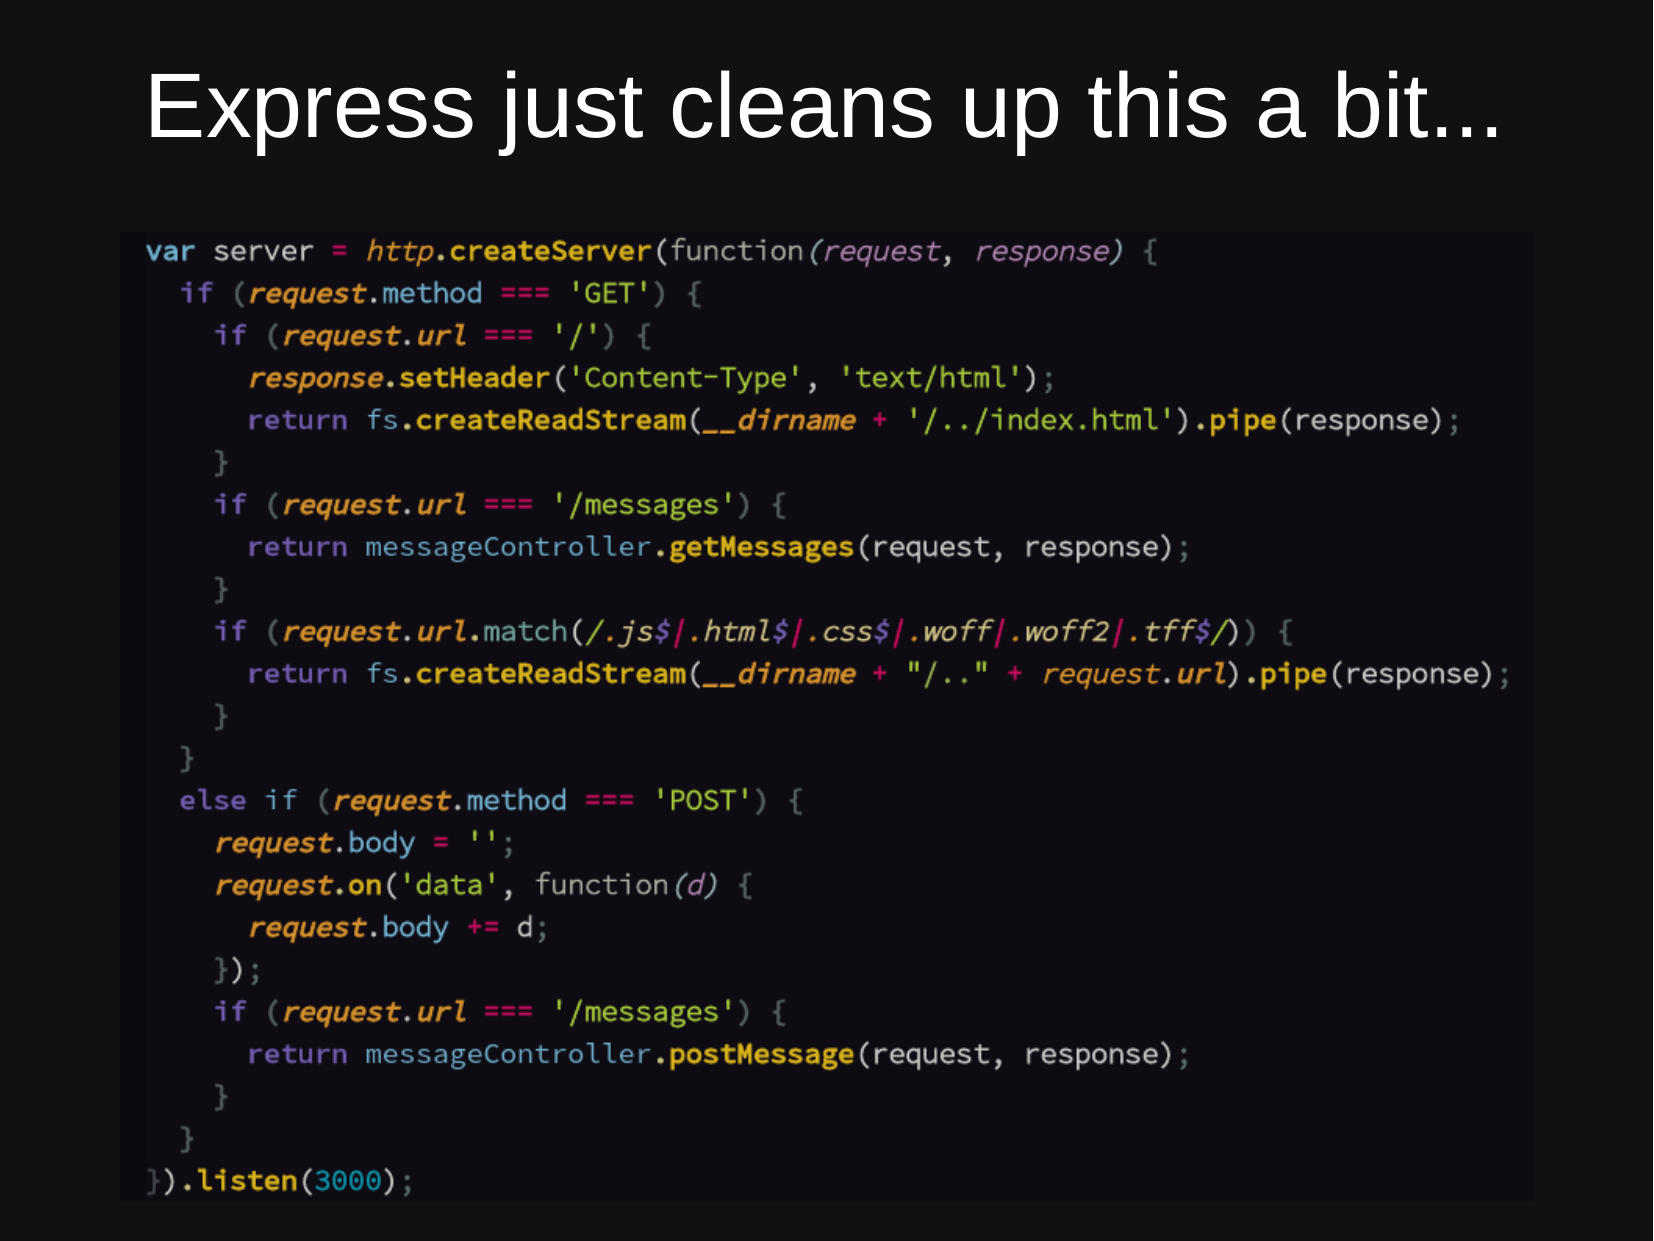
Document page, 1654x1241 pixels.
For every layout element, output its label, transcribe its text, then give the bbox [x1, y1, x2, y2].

picture [120, 232, 1535, 1201]
title Express just cleans up this a bit... [82, 2, 1571, 210]
